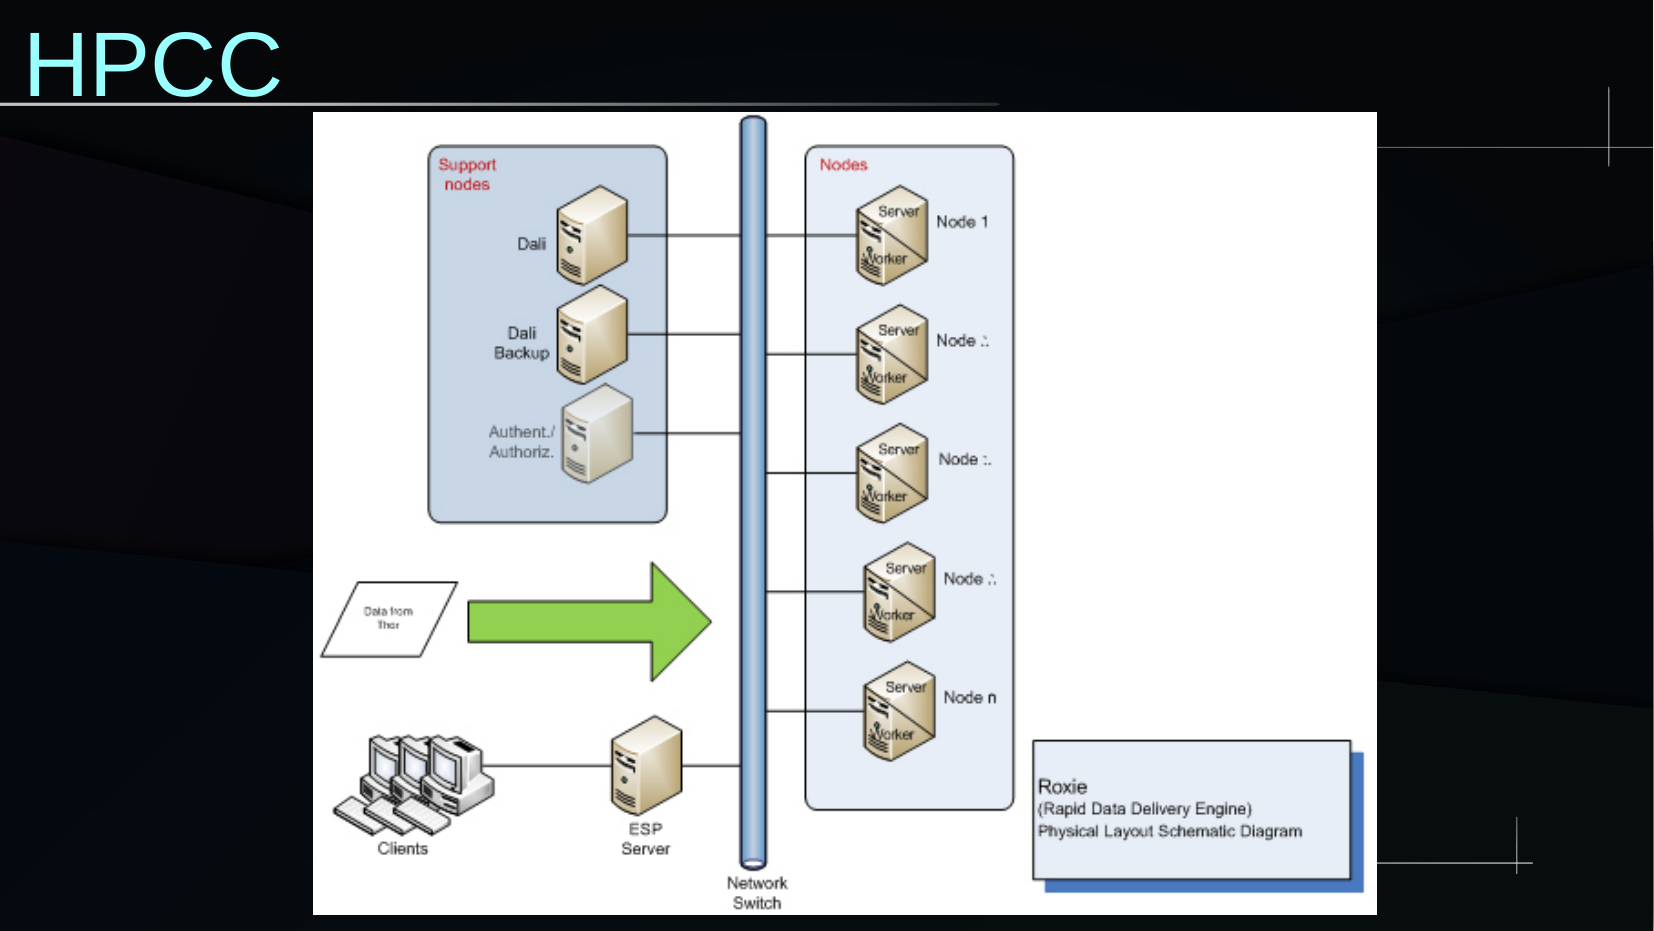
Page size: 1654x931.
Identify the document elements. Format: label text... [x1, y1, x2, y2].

picture [0, 0, 1654, 931]
title HPCC [23, 11, 1589, 119]
